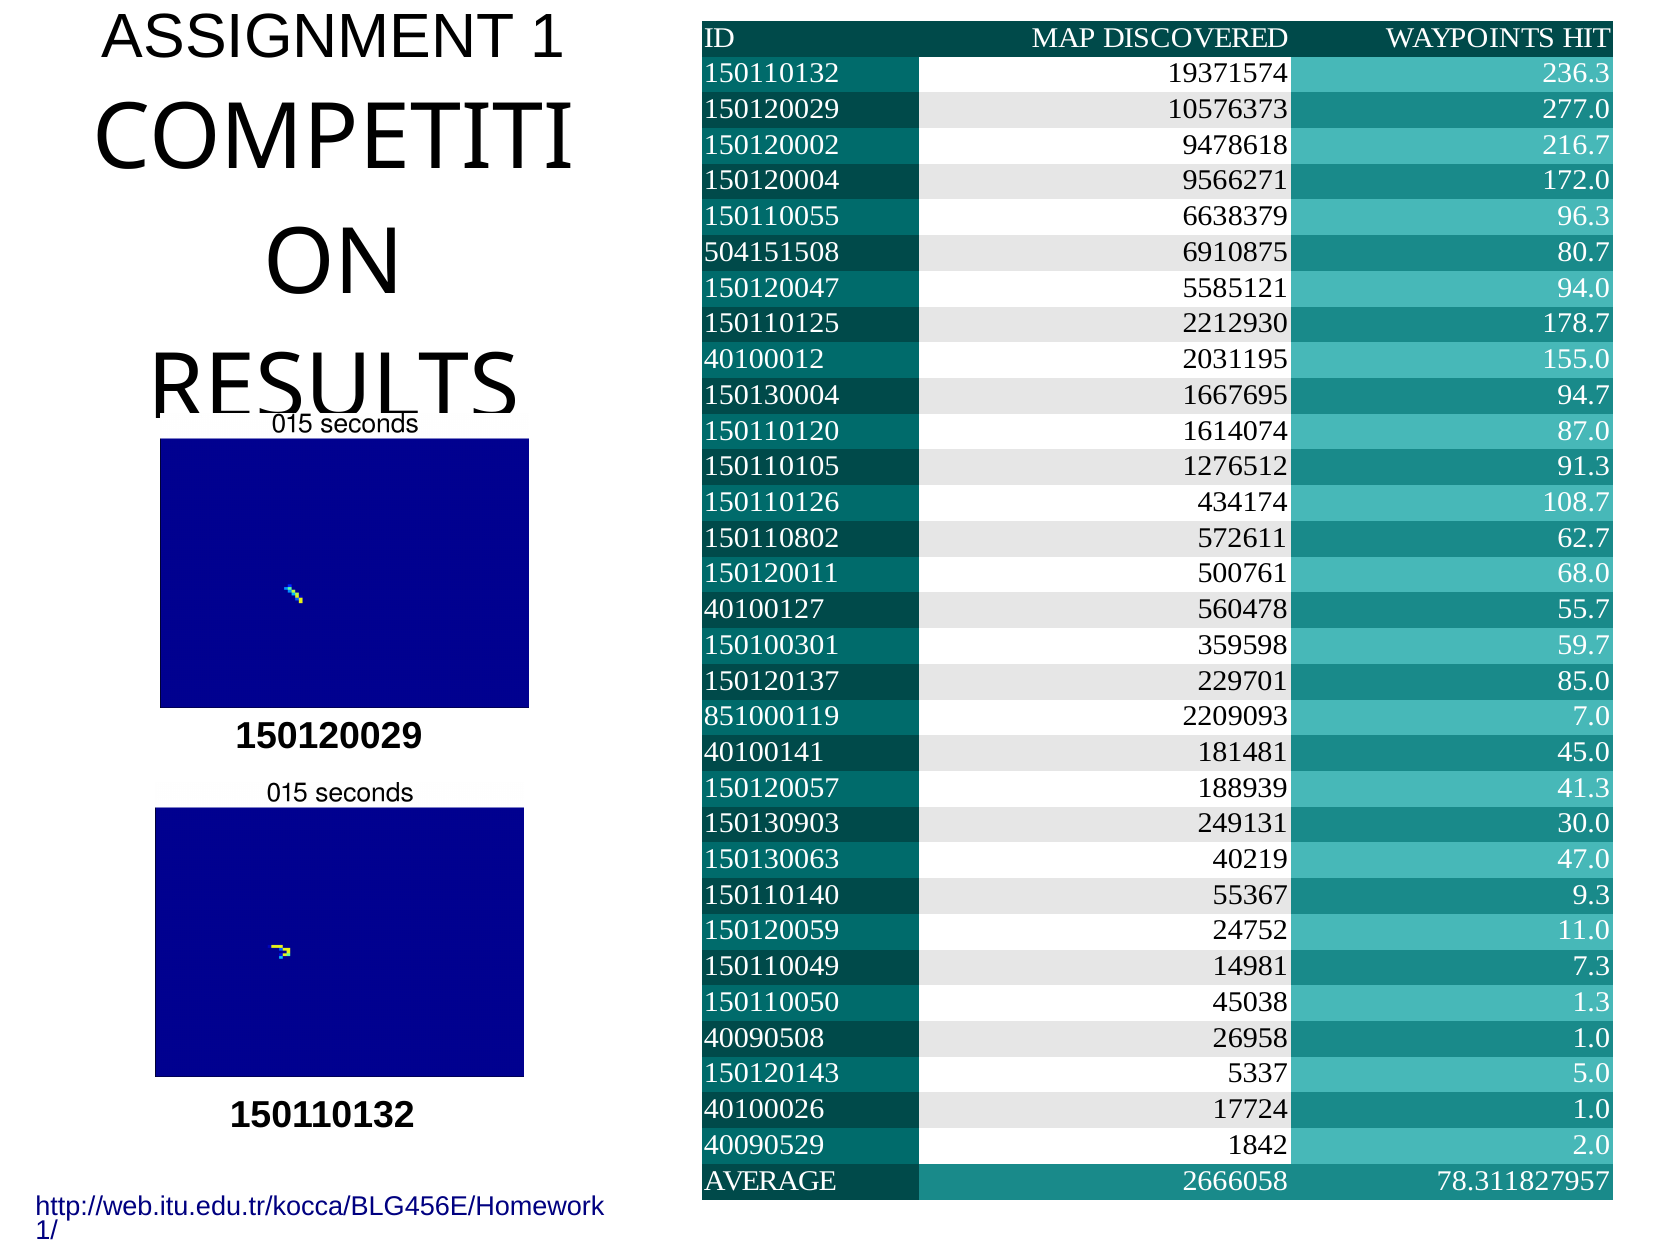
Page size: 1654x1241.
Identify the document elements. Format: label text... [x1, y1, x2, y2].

text_box http://web.itu.edu.tr/kocca/BLG456E/Homework1/ [20, 1183, 630, 1241]
text_box 150120029 [199, 707, 459, 776]
picture [155, 782, 524, 1077]
picture [160, 413, 529, 708]
chart [701, 20, 1616, 1203]
title ASSIGNMENT 1 COMPETITION RESULTS [82, 45, 586, 402]
text_box 150110132 [192, 1085, 452, 1155]
